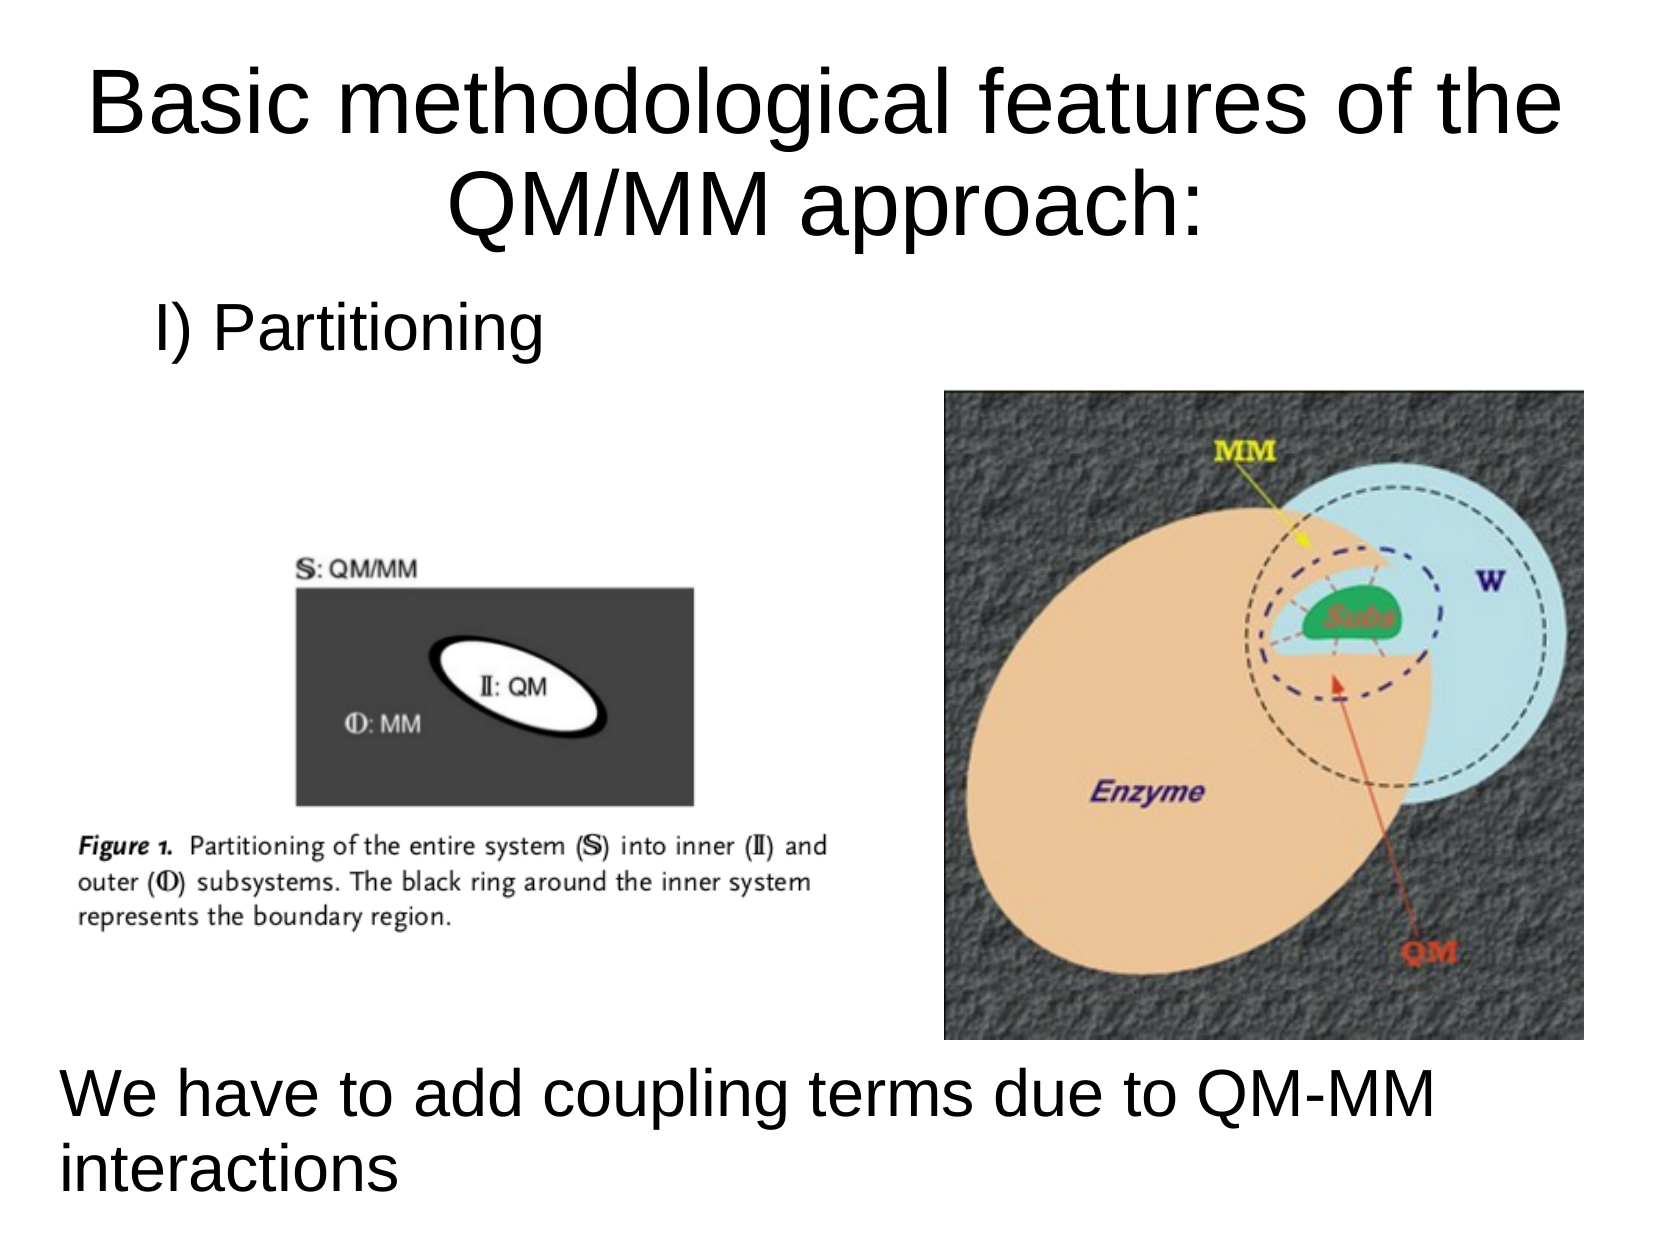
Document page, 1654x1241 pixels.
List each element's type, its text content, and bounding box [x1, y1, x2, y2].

title Basic methodological features of the QM/MM approach: [82, 49, 1571, 257]
picture [944, 389, 1584, 1040]
picture [59, 523, 860, 969]
list I) Partitioning [82, 290, 1571, 1010]
title We have to add coupling terms due to QM-MM interactions [59, 1027, 1548, 1235]
